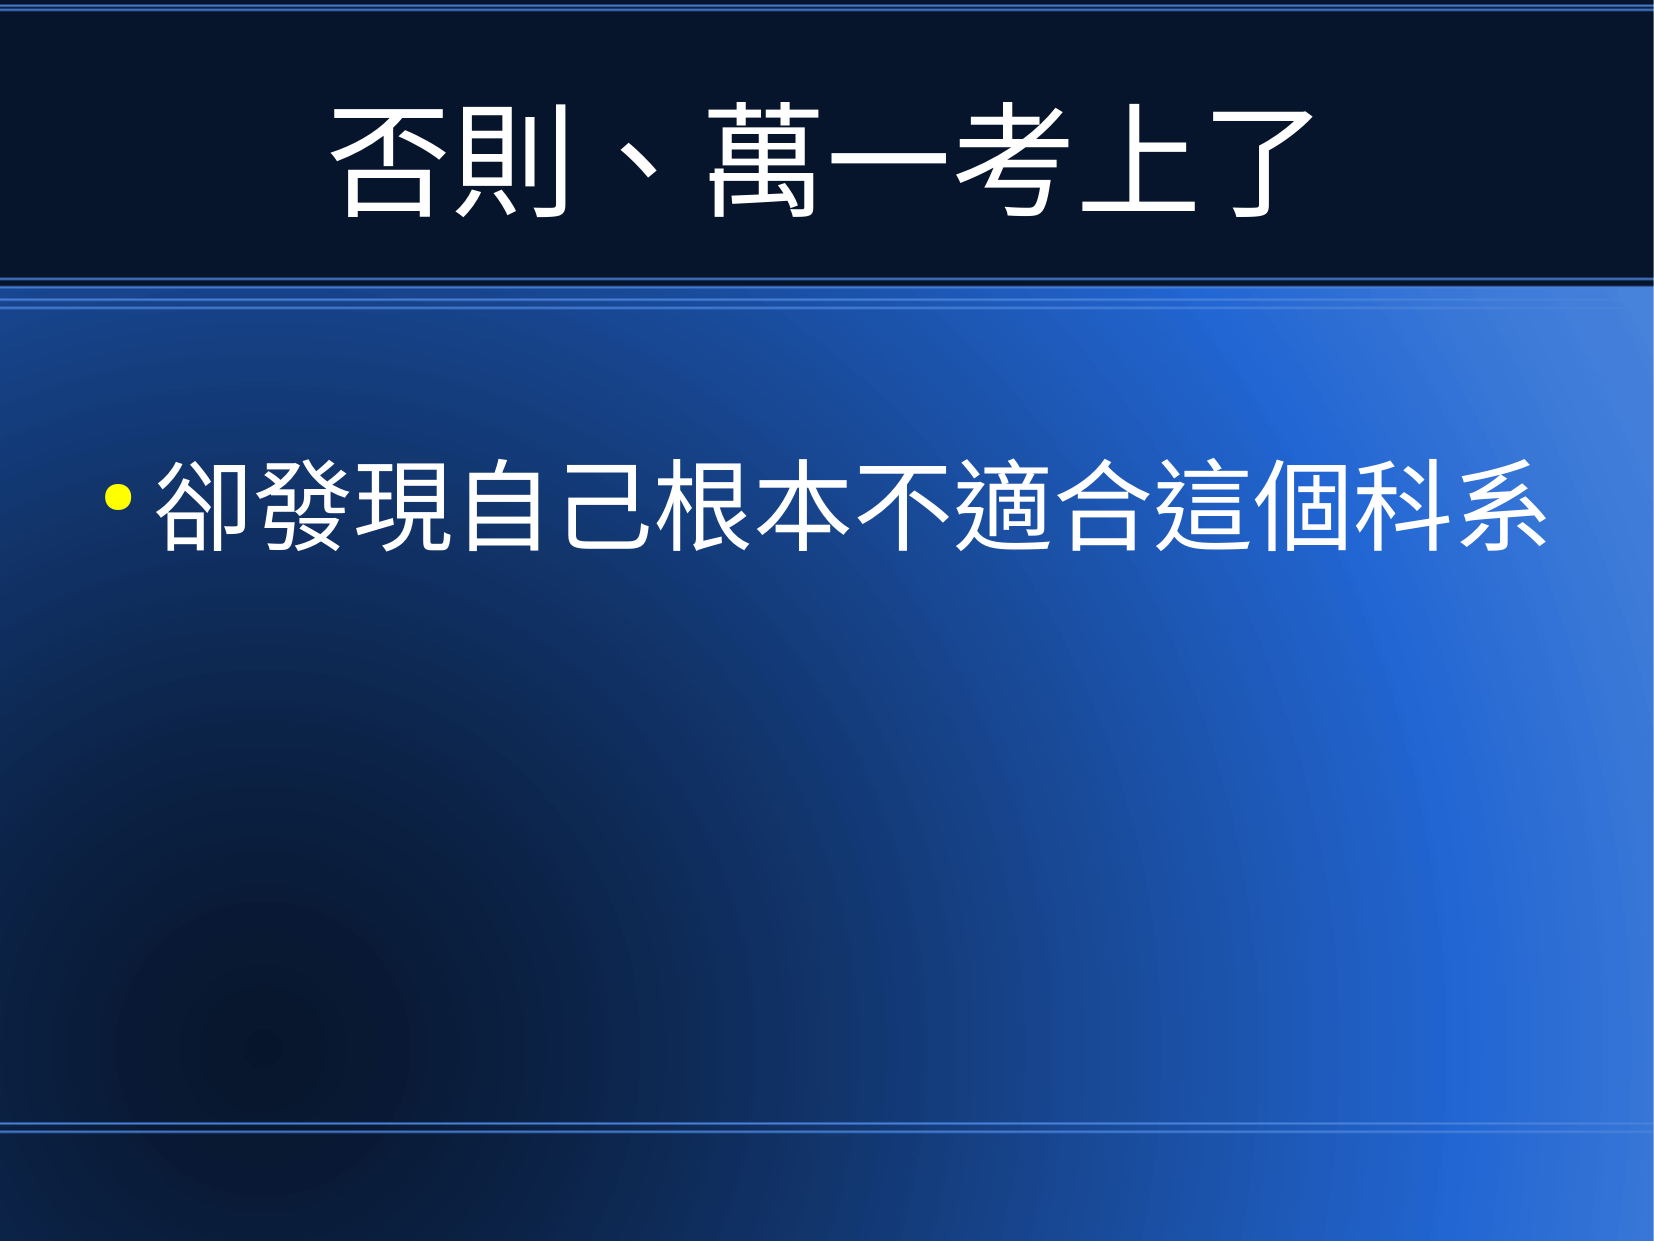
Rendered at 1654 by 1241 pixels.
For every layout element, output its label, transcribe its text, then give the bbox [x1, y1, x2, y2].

title 否則、萬一考上了 [82, 49, 1571, 257]
picture [0, 0, 1654, 1241]
list 卻發現自己根本不適合這個科系 [82, 355, 1571, 1241]
